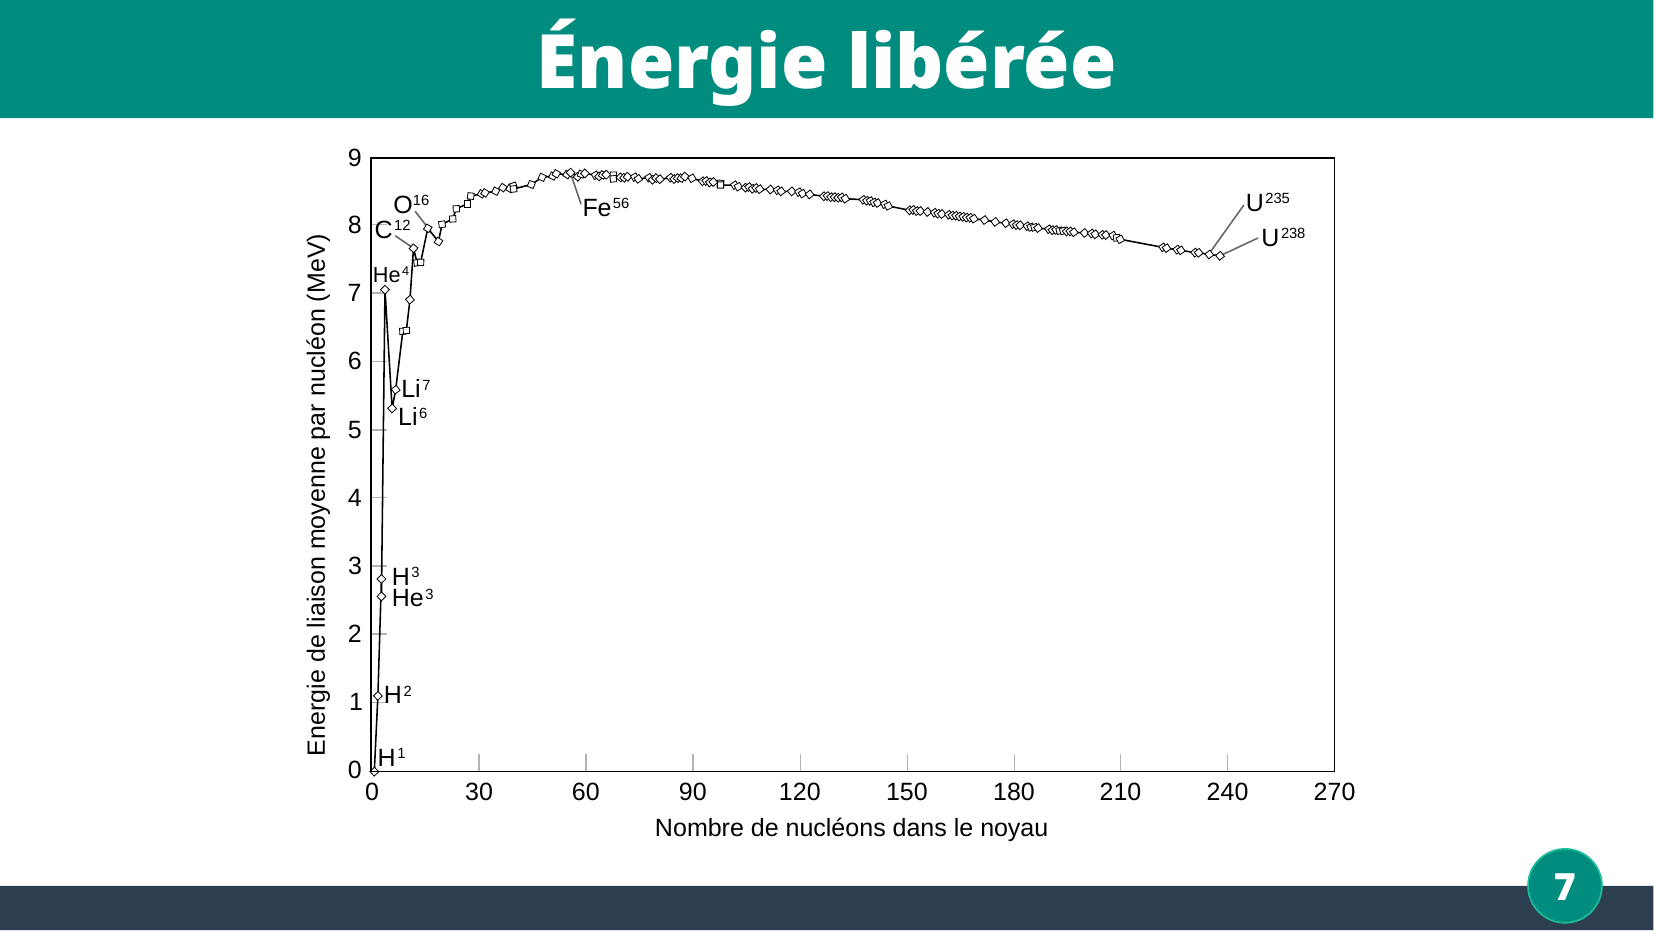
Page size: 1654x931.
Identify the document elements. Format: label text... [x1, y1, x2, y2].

picture [287, 130, 1367, 857]
title Énergie libérée [59, 0, 1595, 118]
